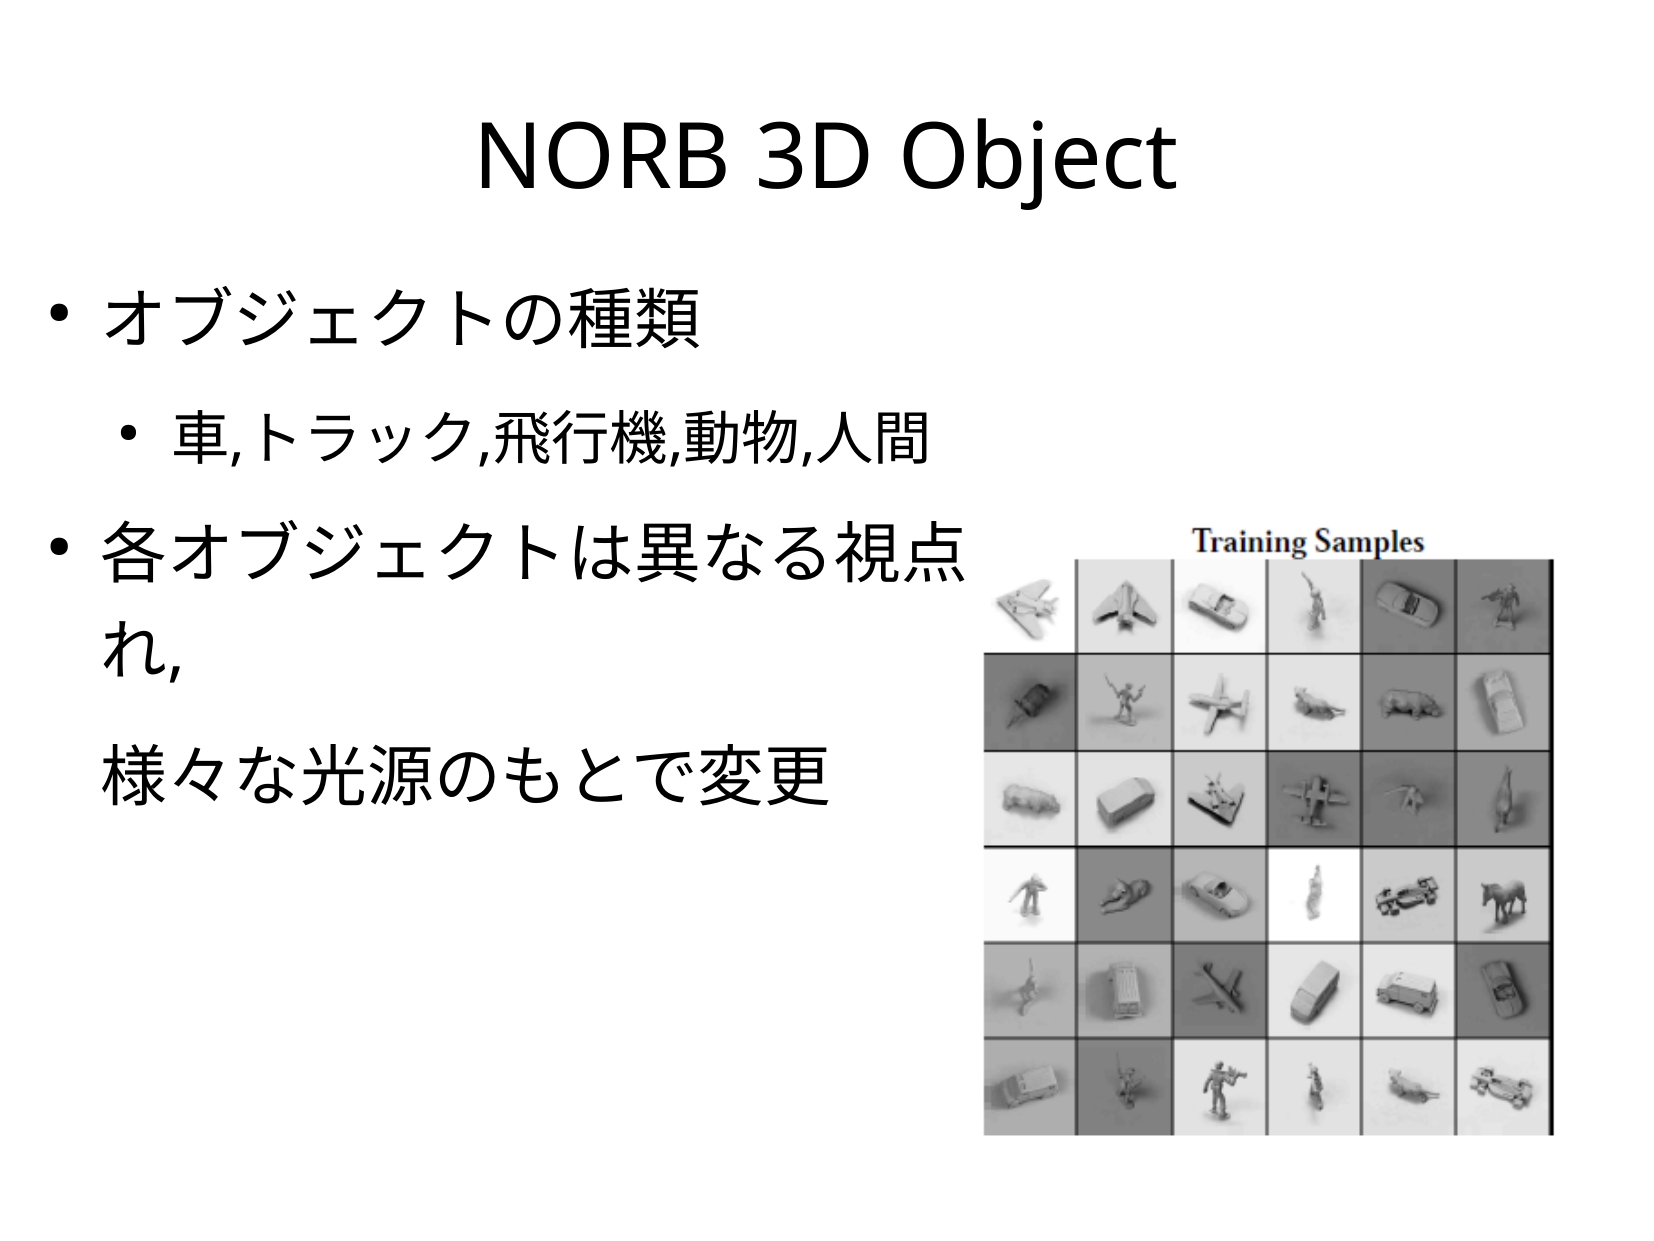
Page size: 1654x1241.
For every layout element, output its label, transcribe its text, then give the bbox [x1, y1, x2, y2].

picture [968, 501, 1565, 1145]
title NORB 3D Object [82, 56, 1571, 250]
list オブジェクトの種類 車,トラック,飛行機,動物,人間 各オブジェクトは異なる視点から撮影され, 様々な光源のもとで変更 [29, 265, 1306, 1085]
